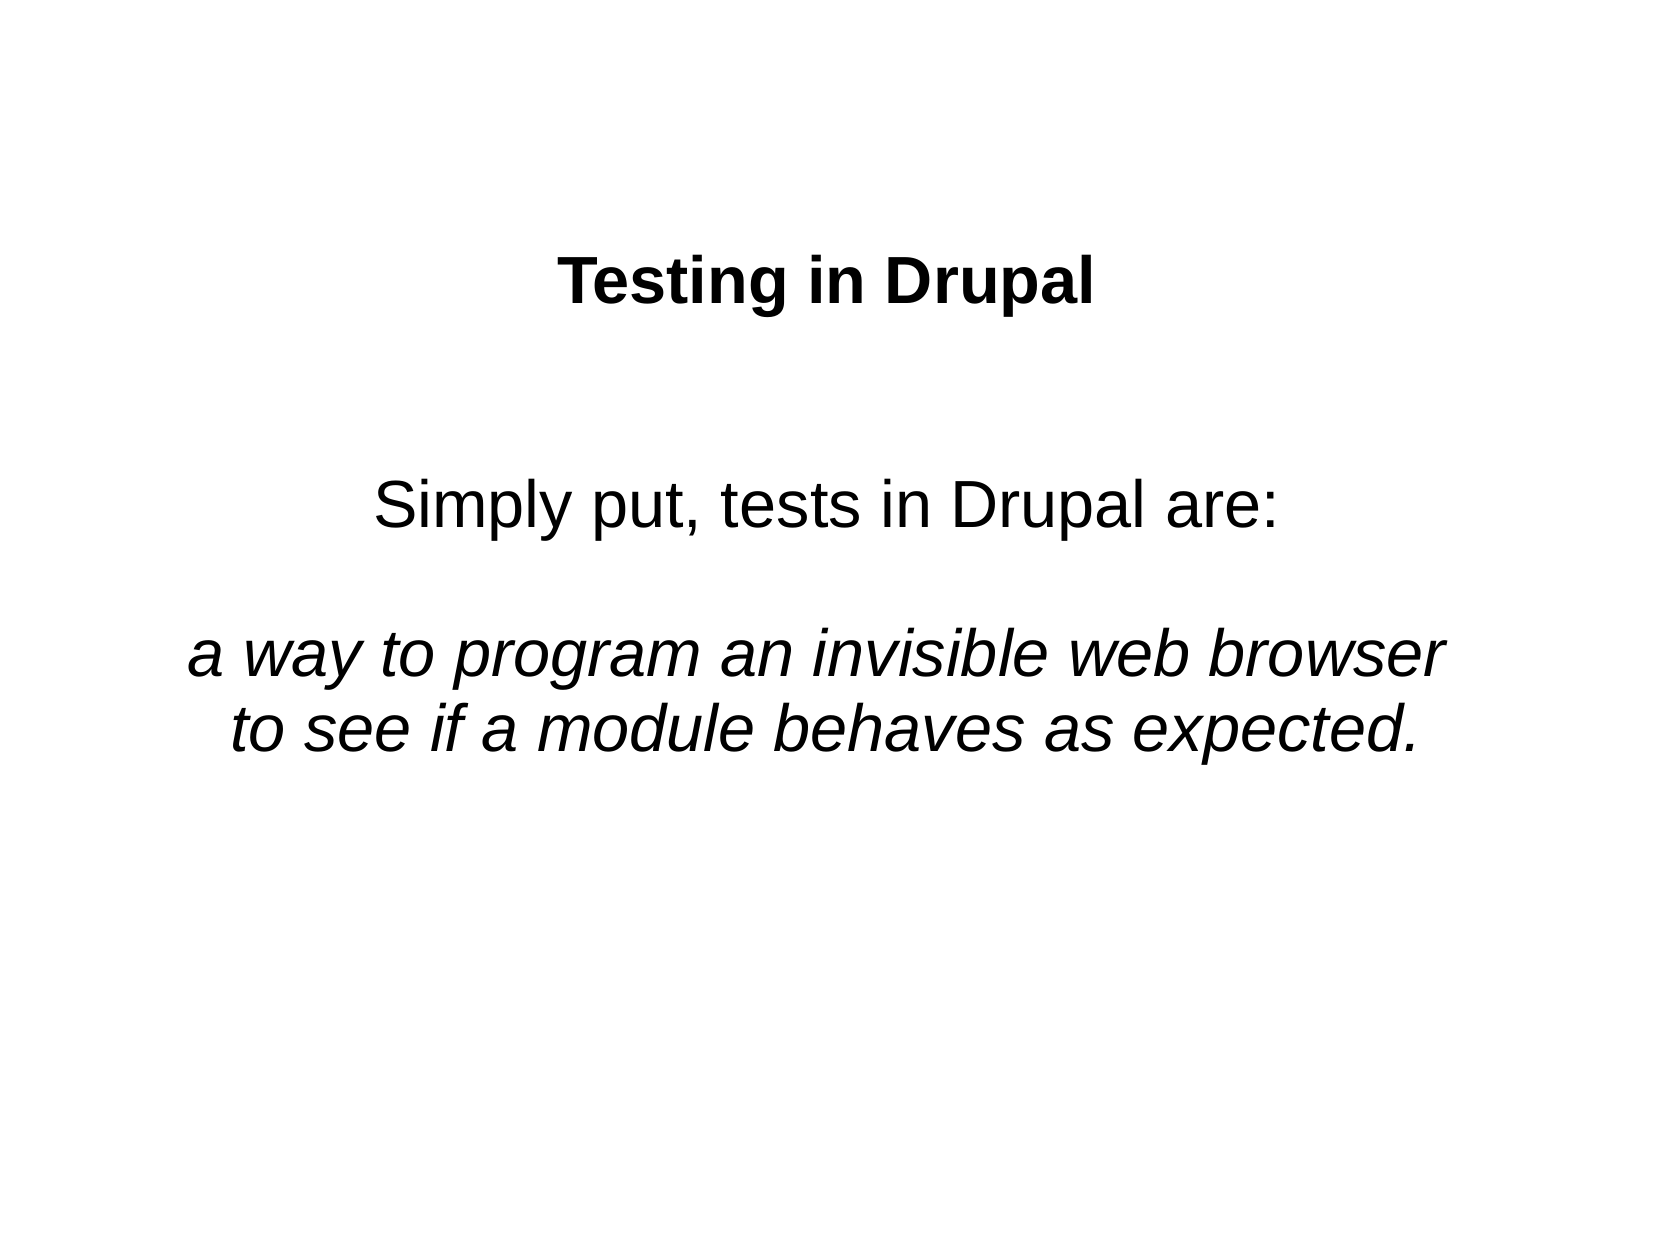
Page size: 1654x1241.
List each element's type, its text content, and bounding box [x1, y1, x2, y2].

subtitle Testing in Drupal Simply put, tests in Drupal are: a way to program an invisible web browser to see if a module behaves as expected. [82, 56, 1571, 1102]
